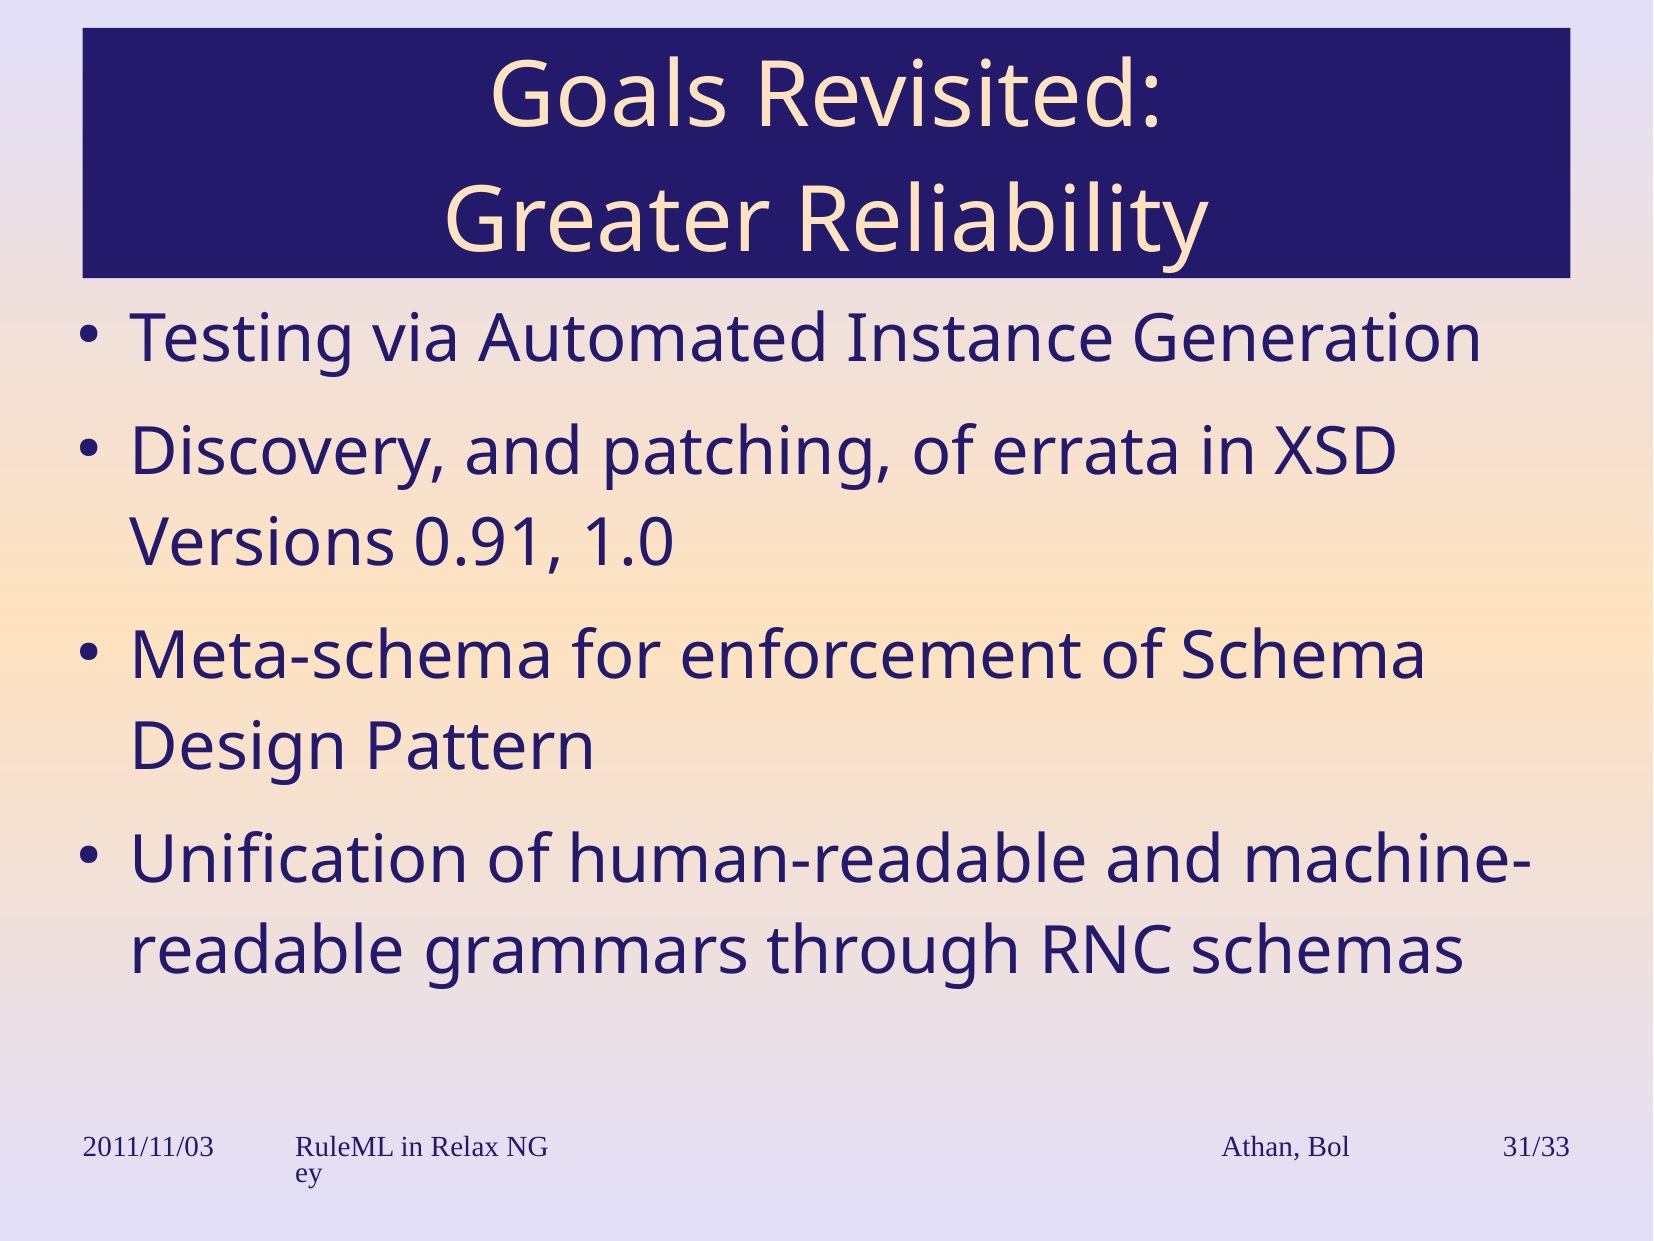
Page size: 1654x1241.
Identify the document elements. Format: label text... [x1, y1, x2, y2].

list Testing via Automated Instance Generation Discovery, and patching, of errata in XSD Versions 0.91, 1.0 Meta-schema for enforcement of Schema Design Pattern Unification of human-readable and machine-readable grammars through RNC schemas [59, 290, 1595, 1109]
title Goals Revisited: Greater Reliability [82, 48, 1571, 258]
